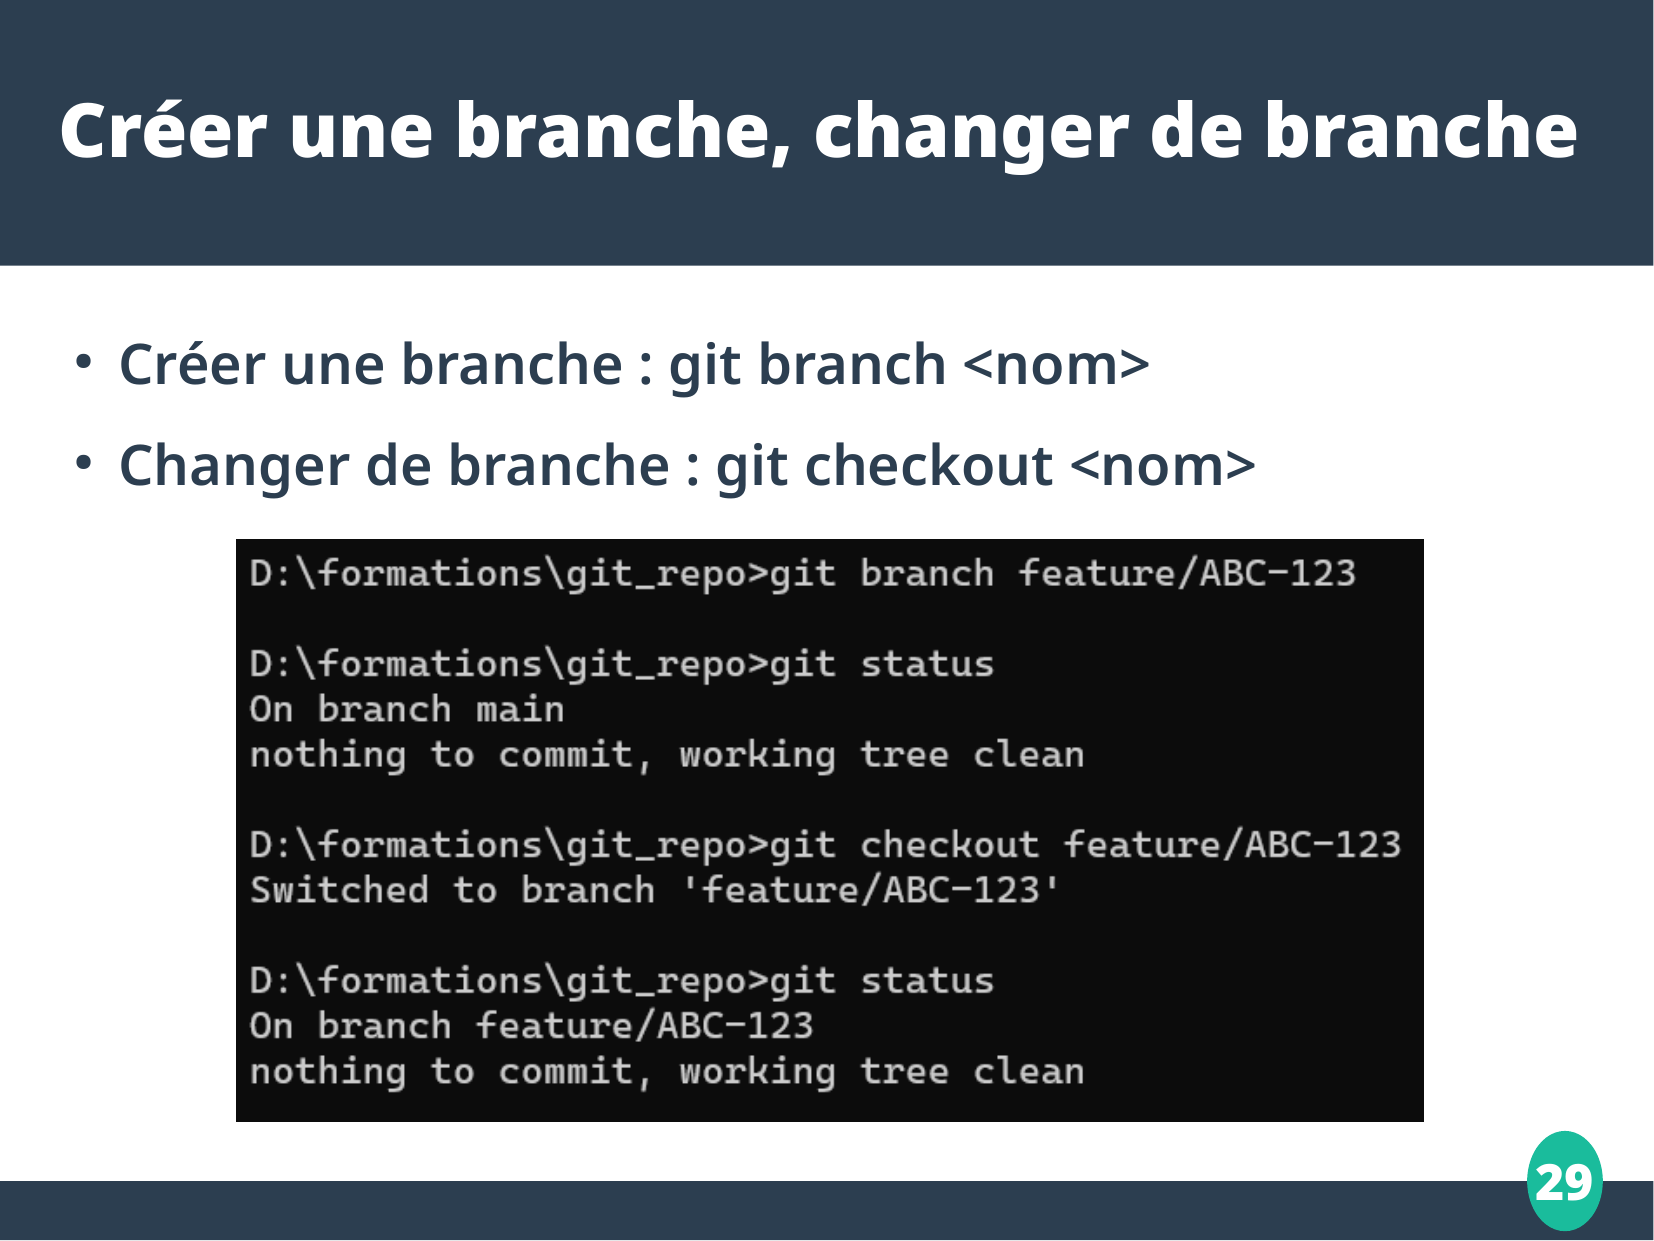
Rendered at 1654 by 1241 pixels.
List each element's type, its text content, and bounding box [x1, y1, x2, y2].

picture [236, 539, 1424, 1123]
title Créer une branche, changer de branche [59, 49, 1595, 207]
list Créer une branche : git branch <nom> Changer de branche : git checkout <nom> [59, 324, 1595, 502]
